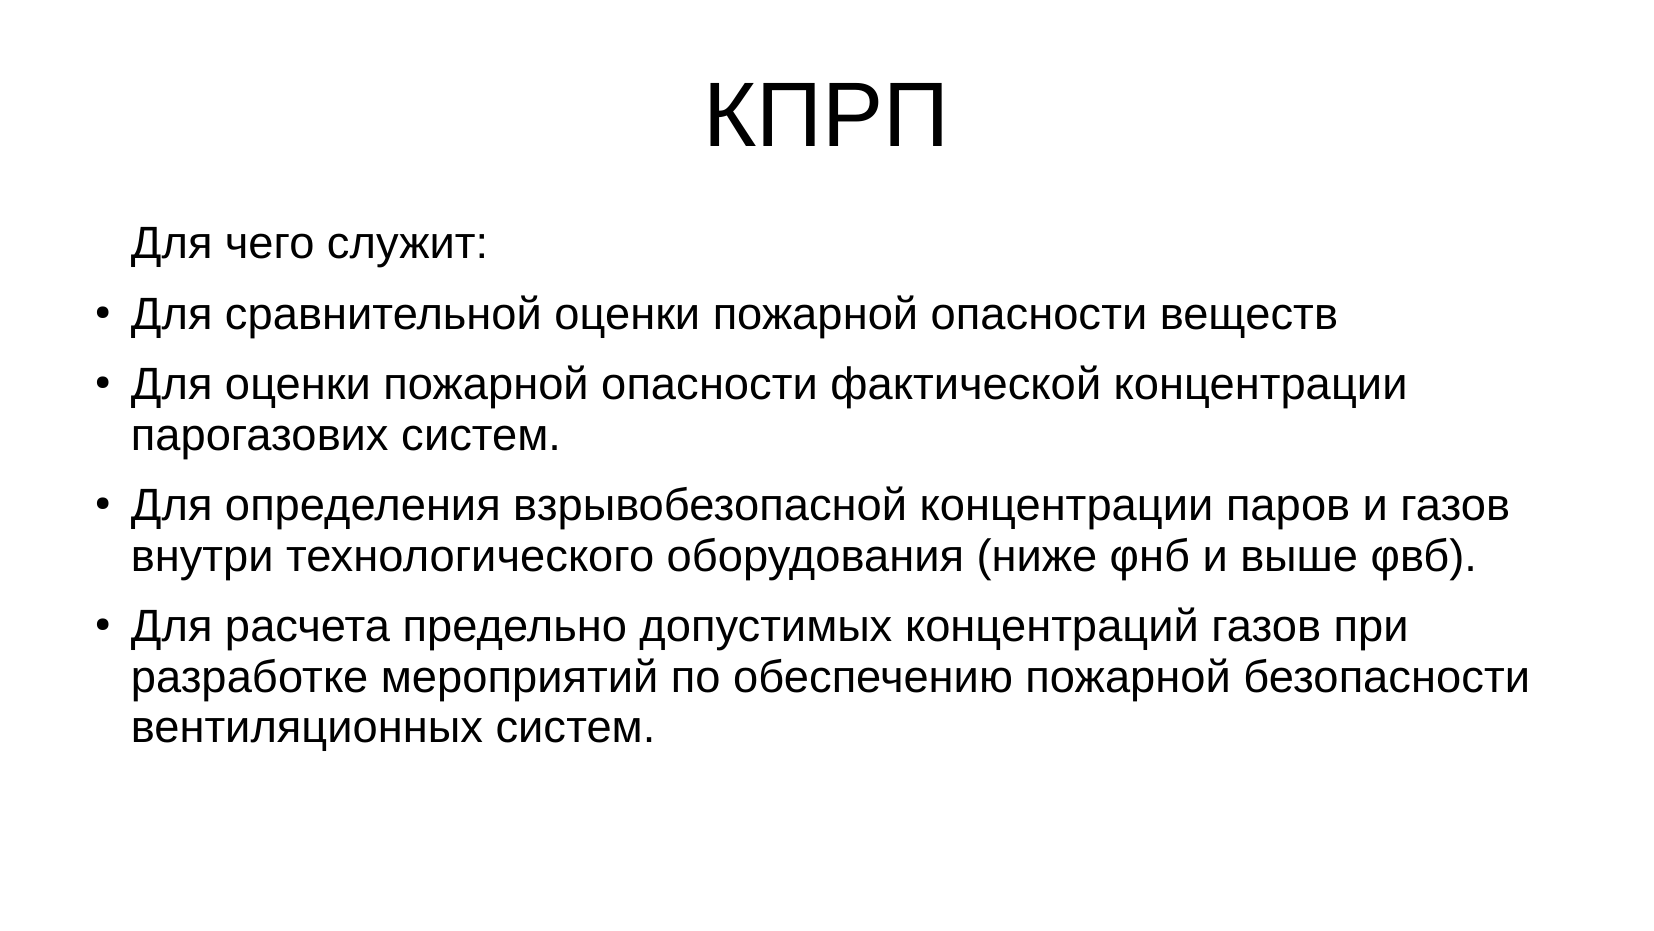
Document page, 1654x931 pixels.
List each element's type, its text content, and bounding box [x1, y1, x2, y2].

list Для чего служит: Для сравнительной оценки пожарной опасности веществ Для оценки пожарной опасности фактической концентрации парогазових систем. Для определения взрывобезопасной концентрации паров и газов внутри технологического оборудования (ниже φнб и выше φвб). Для расчета предельно допустимых концентраций газов при разработке мероприятий по обеспечению пожарной безопасности вентиляционных систем. [82, 217, 1571, 758]
title КПРП [82, 37, 1571, 193]
